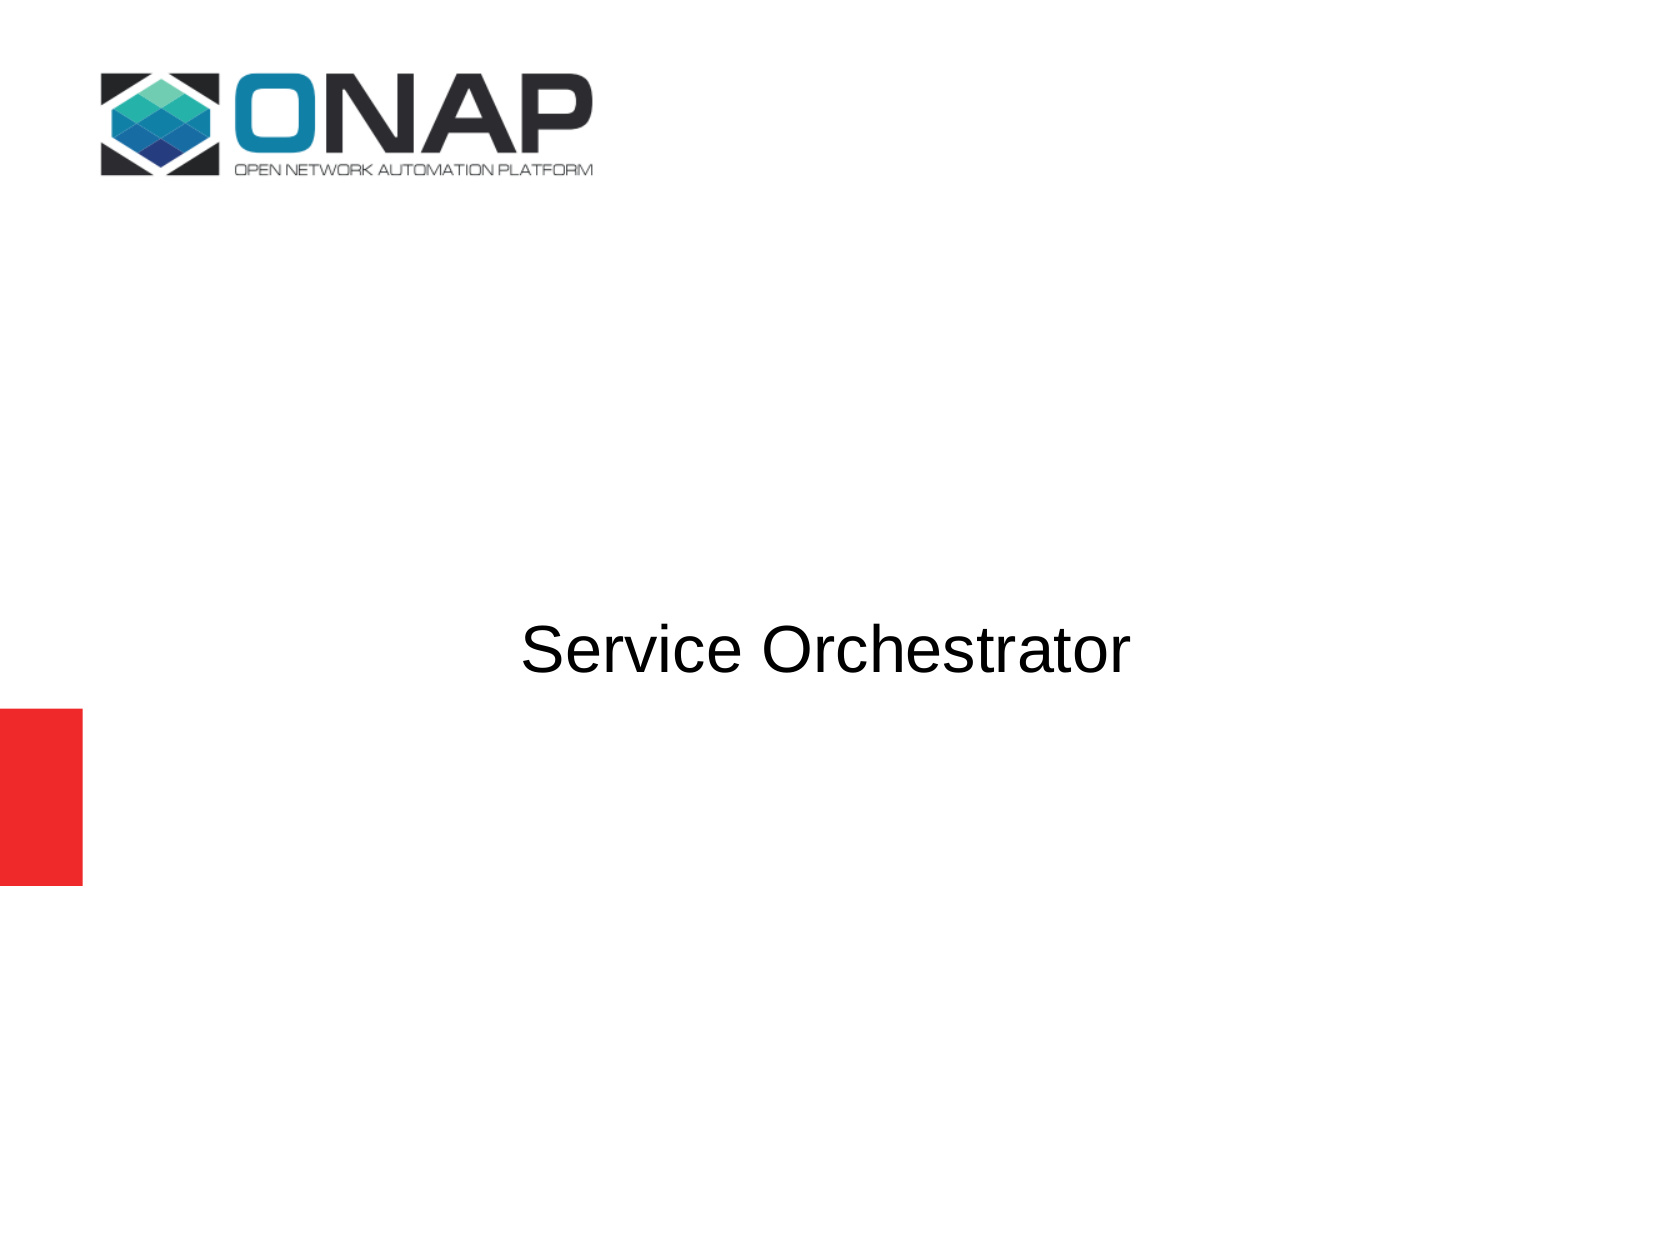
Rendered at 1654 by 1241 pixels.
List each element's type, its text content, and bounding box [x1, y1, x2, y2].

subtitle Service Orchestrator [82, 290, 1571, 1010]
picture [59, 11, 1642, 243]
